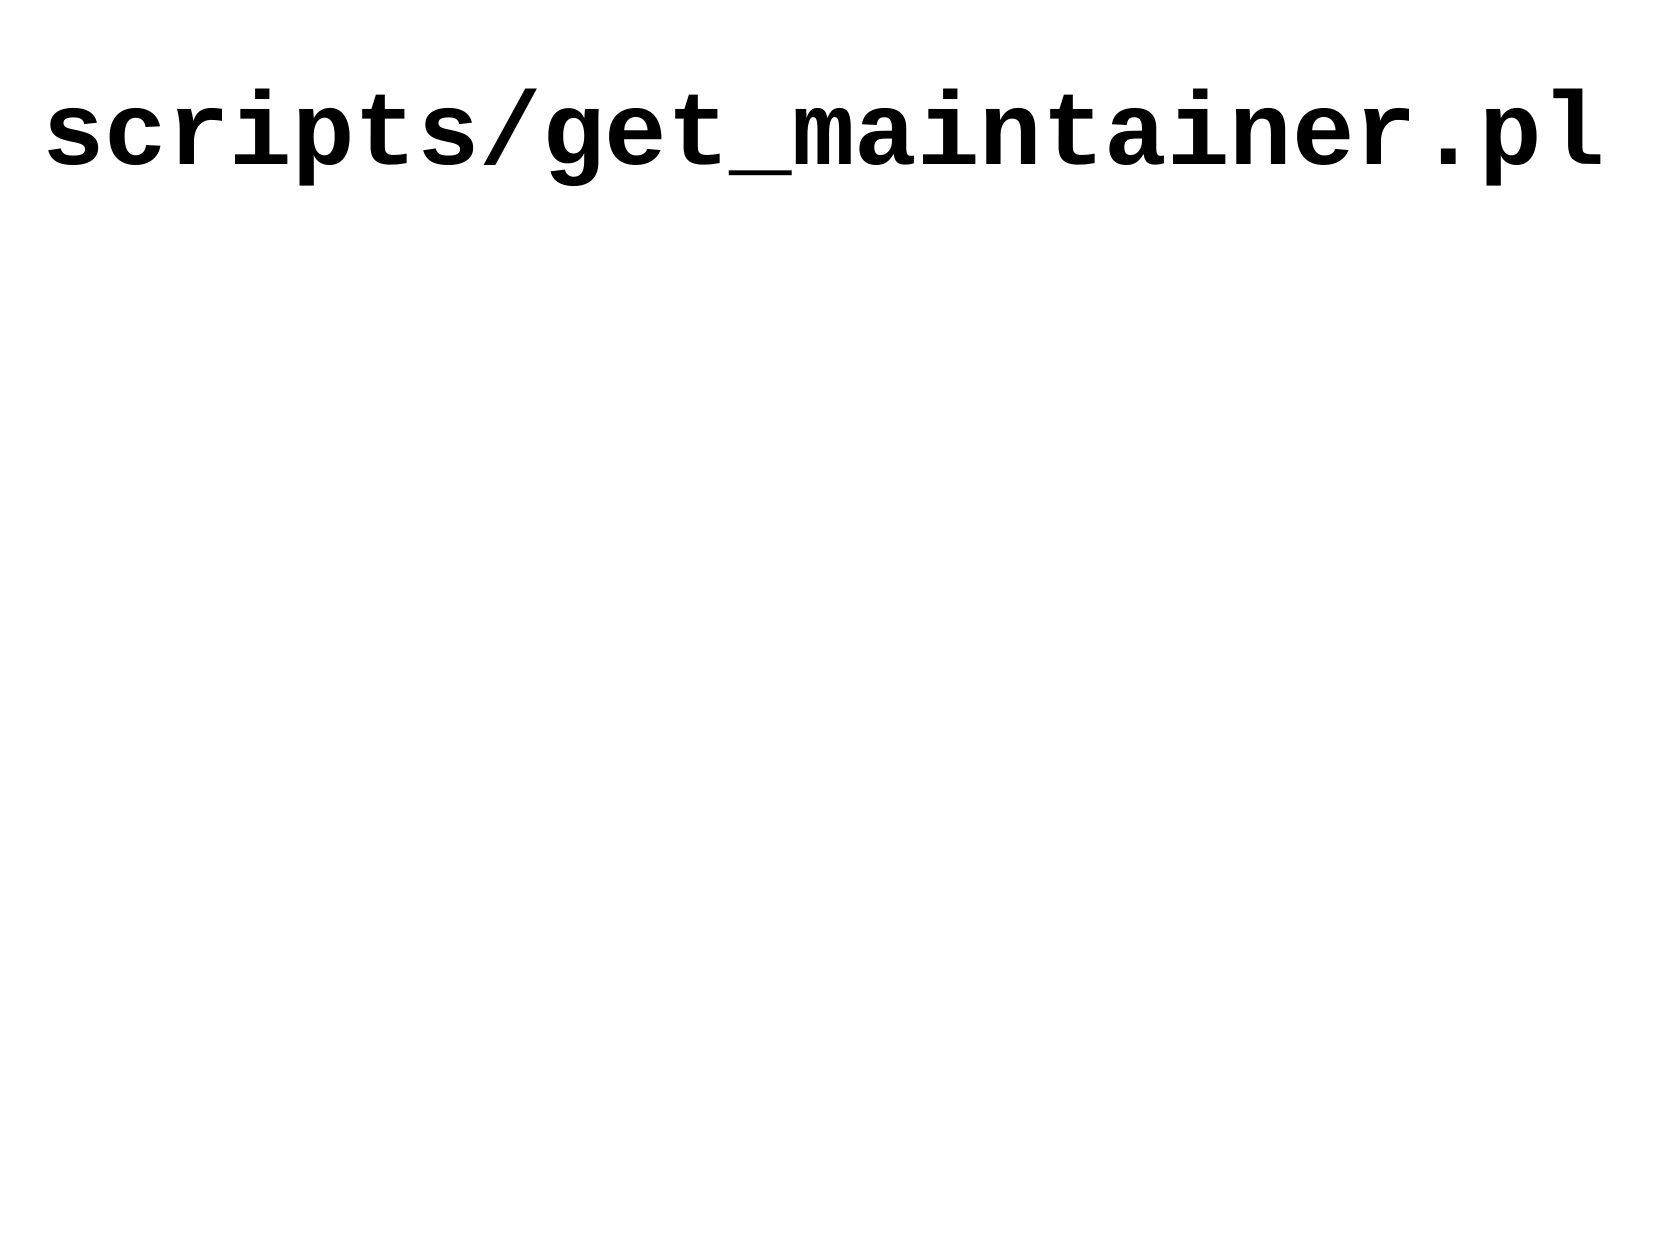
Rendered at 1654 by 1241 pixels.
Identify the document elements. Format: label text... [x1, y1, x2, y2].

text_box scripts/get_maintainer.pl [27, 69, 1626, 207]
